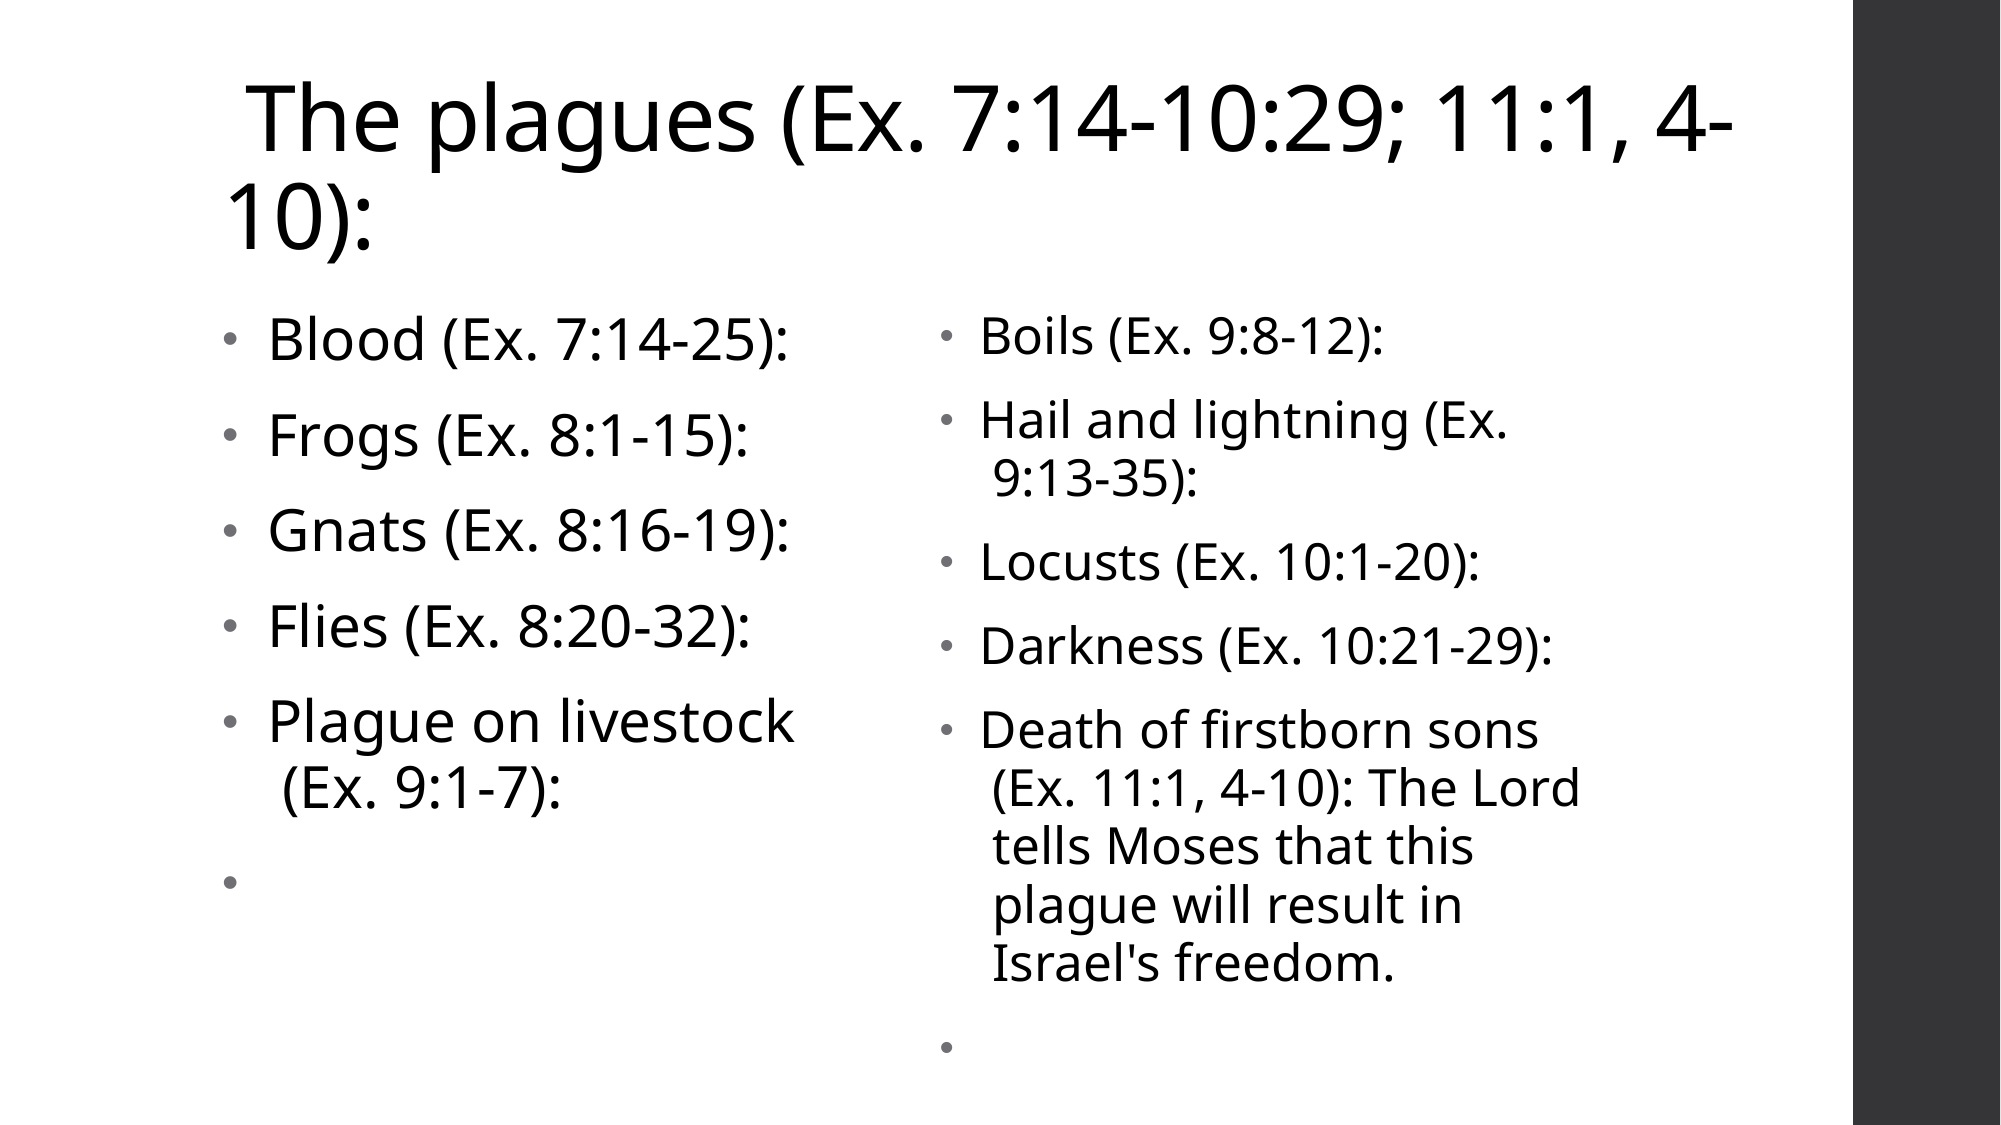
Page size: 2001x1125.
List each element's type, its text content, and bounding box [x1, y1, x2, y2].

list Boils (Ex. 9:8-12): Hail and lightning (Ex. 9:13-35): Locusts (Ex. 10:1-20): Darkness (Ex. 10:21-29): Death of firstborn sons (Ex. 11:1, 4-10): The Lord tells Moses that this plague will result in Israel's freedom. [924, 299, 1617, 1014]
list Blood (Ex. 7:14-25): Frogs (Ex. 8:1-15): Gnats (Ex. 8:16-19): Flies (Ex. 8:20-32): Plague on livestock (Ex. 9:1-7): [207, 299, 900, 1014]
title The plagues (Ex. 7:14-10:29; 11:1, 4-10): [206, 60, 1797, 278]
